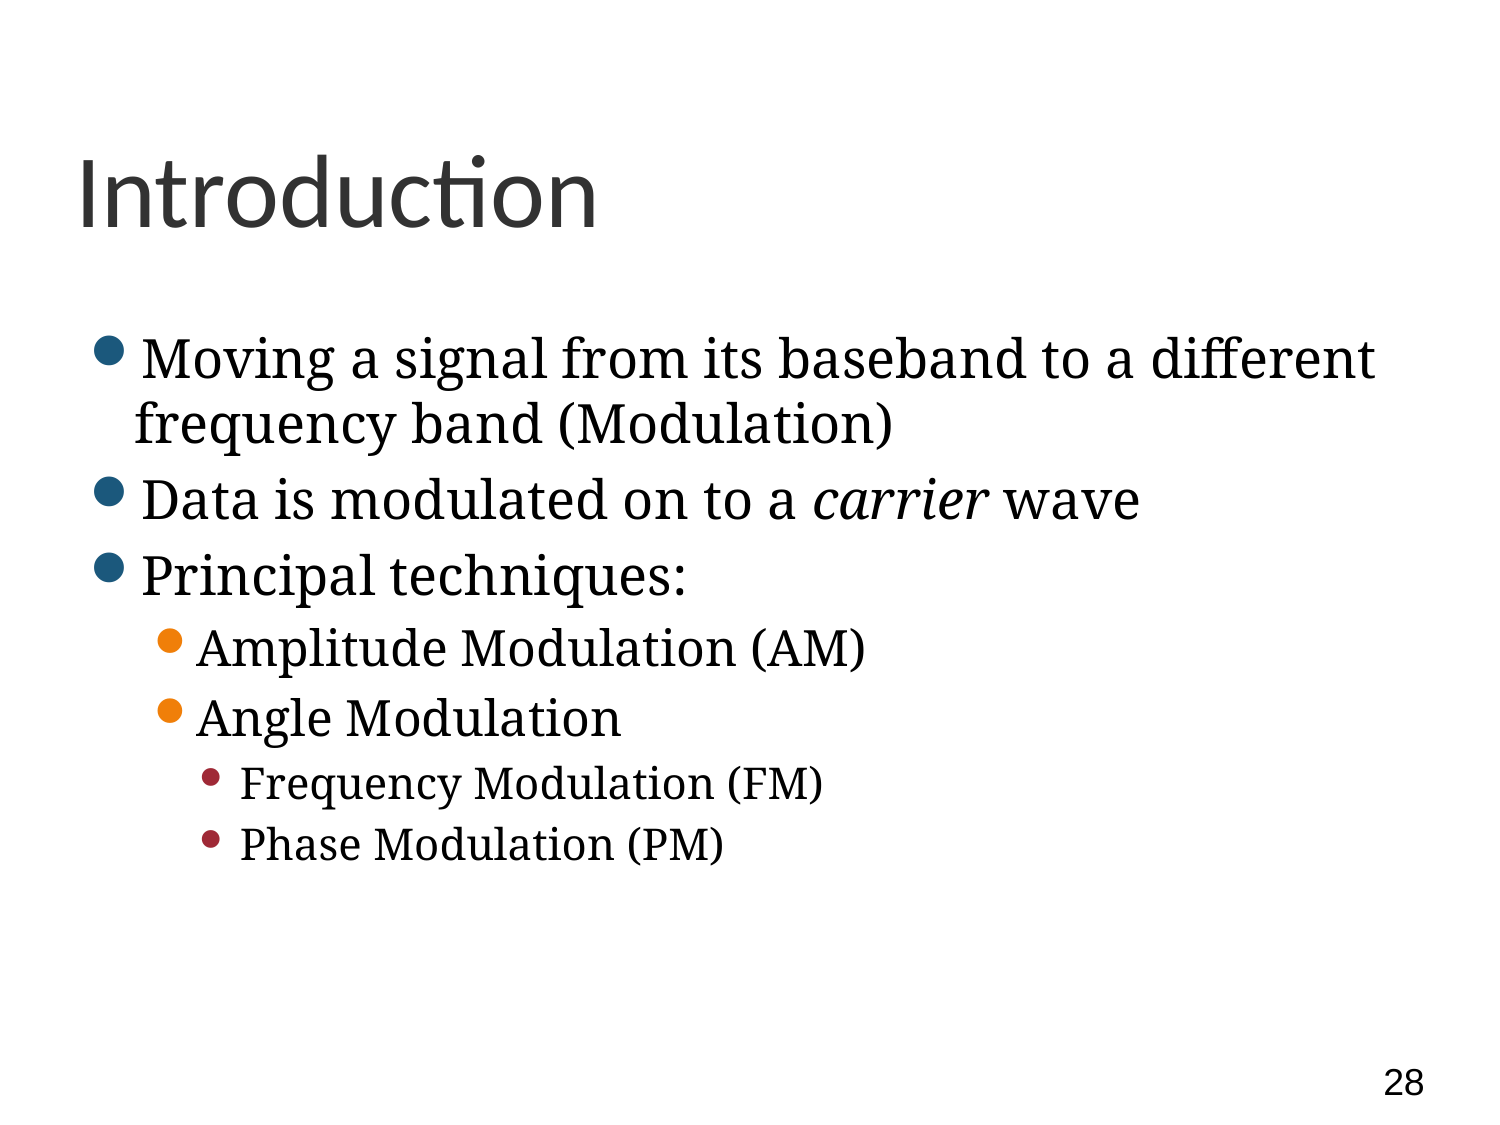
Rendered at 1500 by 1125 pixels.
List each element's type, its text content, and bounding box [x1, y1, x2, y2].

text_box Moving a signal from its baseband to a different frequency band (Modulation) Data is modulated on to a carrier wave Principal techniques: Amplitude Modulation (AM) Angle Modulation Frequency Modulation (FM) Phase Modulation (PM) [75, 317, 1426, 1038]
title Introduction [75, 115, 1426, 304]
text_box <number> [1299, 1042, 1426, 1103]
